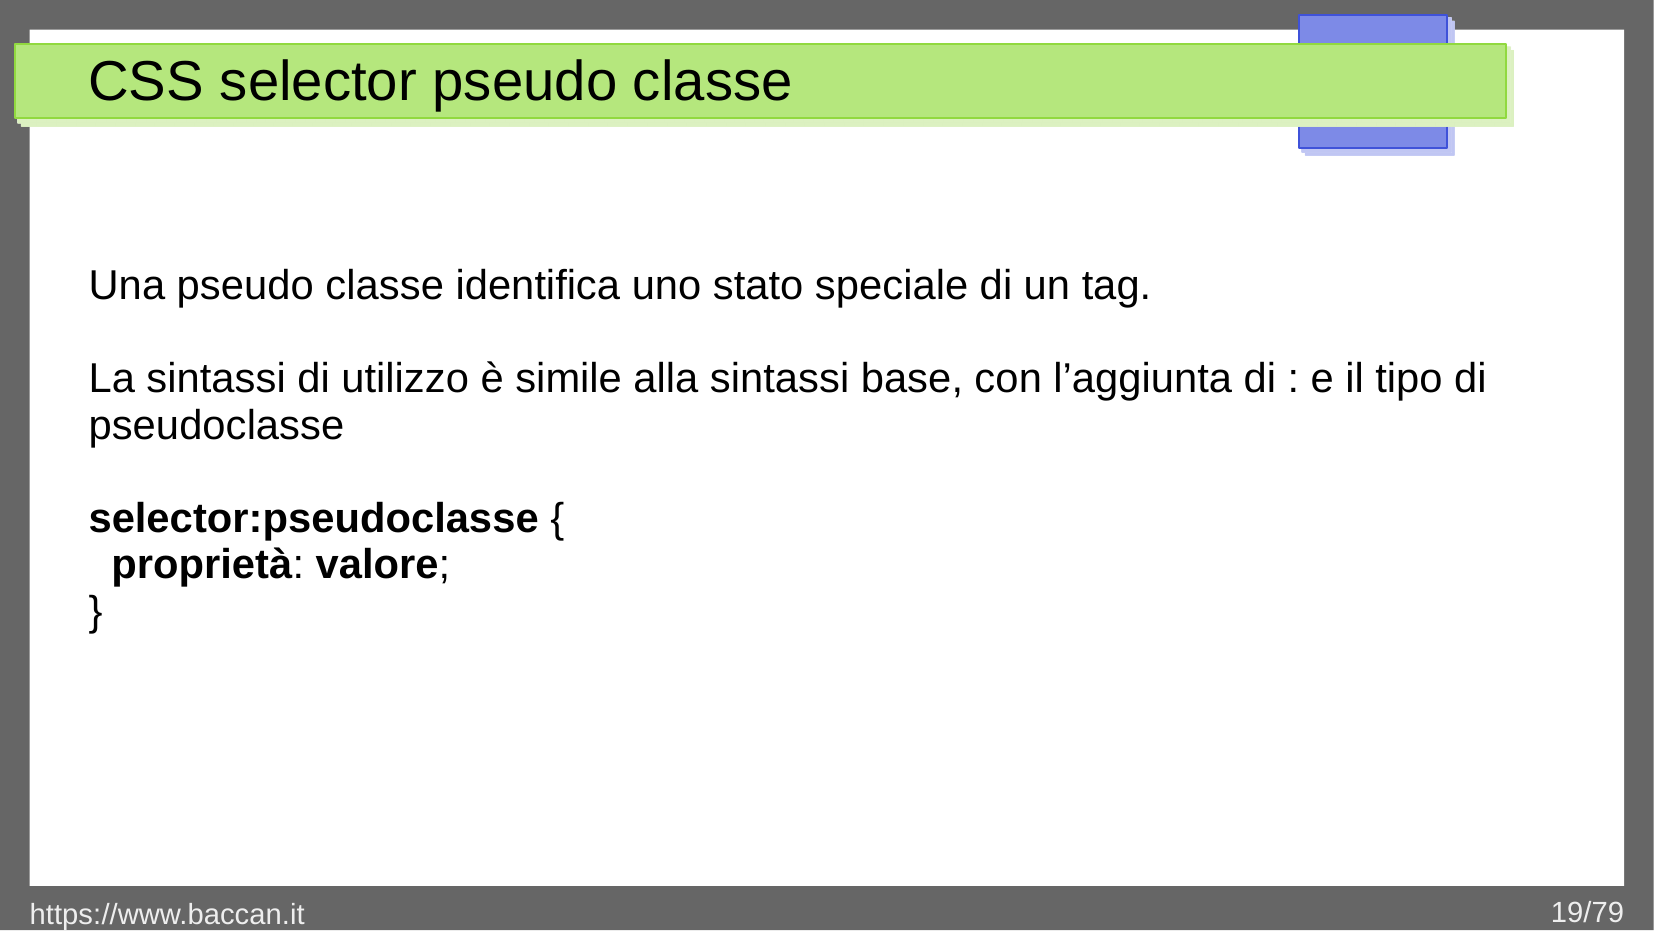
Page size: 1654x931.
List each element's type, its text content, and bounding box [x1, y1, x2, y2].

text_box Una pseudo classe identifica uno stato speciale di un tag. La sintassi di utilizzo è simile alla sintassi base, con l’aggiunta di : e il tipo di pseudoclasse selector:pseudoclasse { proprietà: valore; } [88, 169, 1565, 820]
title CSS selector pseudo classe [88, 44, 1506, 119]
